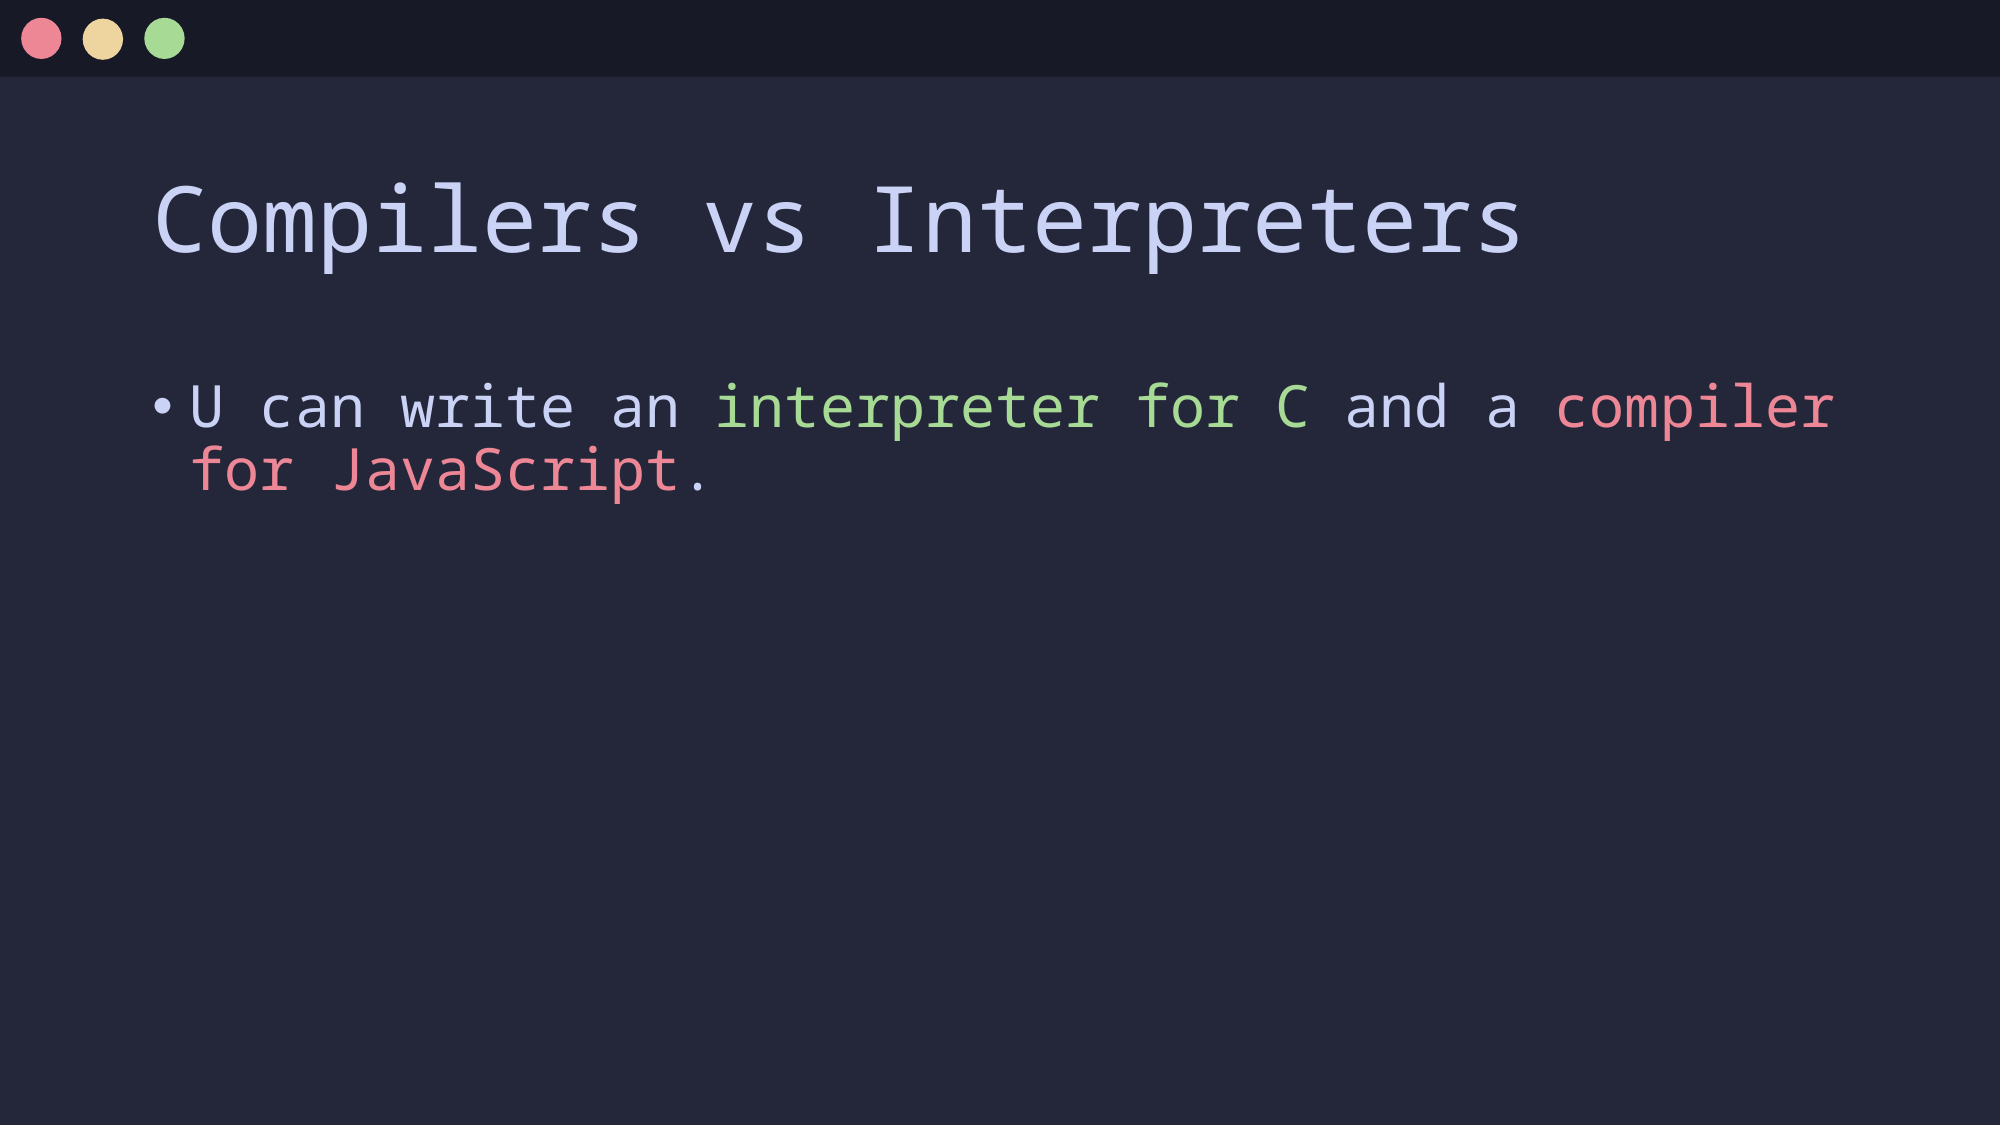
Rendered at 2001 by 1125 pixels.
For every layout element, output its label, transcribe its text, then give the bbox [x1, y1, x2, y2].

list U can write an interpreter for C and a compiler for JavaScript. [137, 369, 1863, 1014]
title Compilers vs Interpreters [137, 113, 1863, 332]
text_box [0, 0, 2000, 77]
